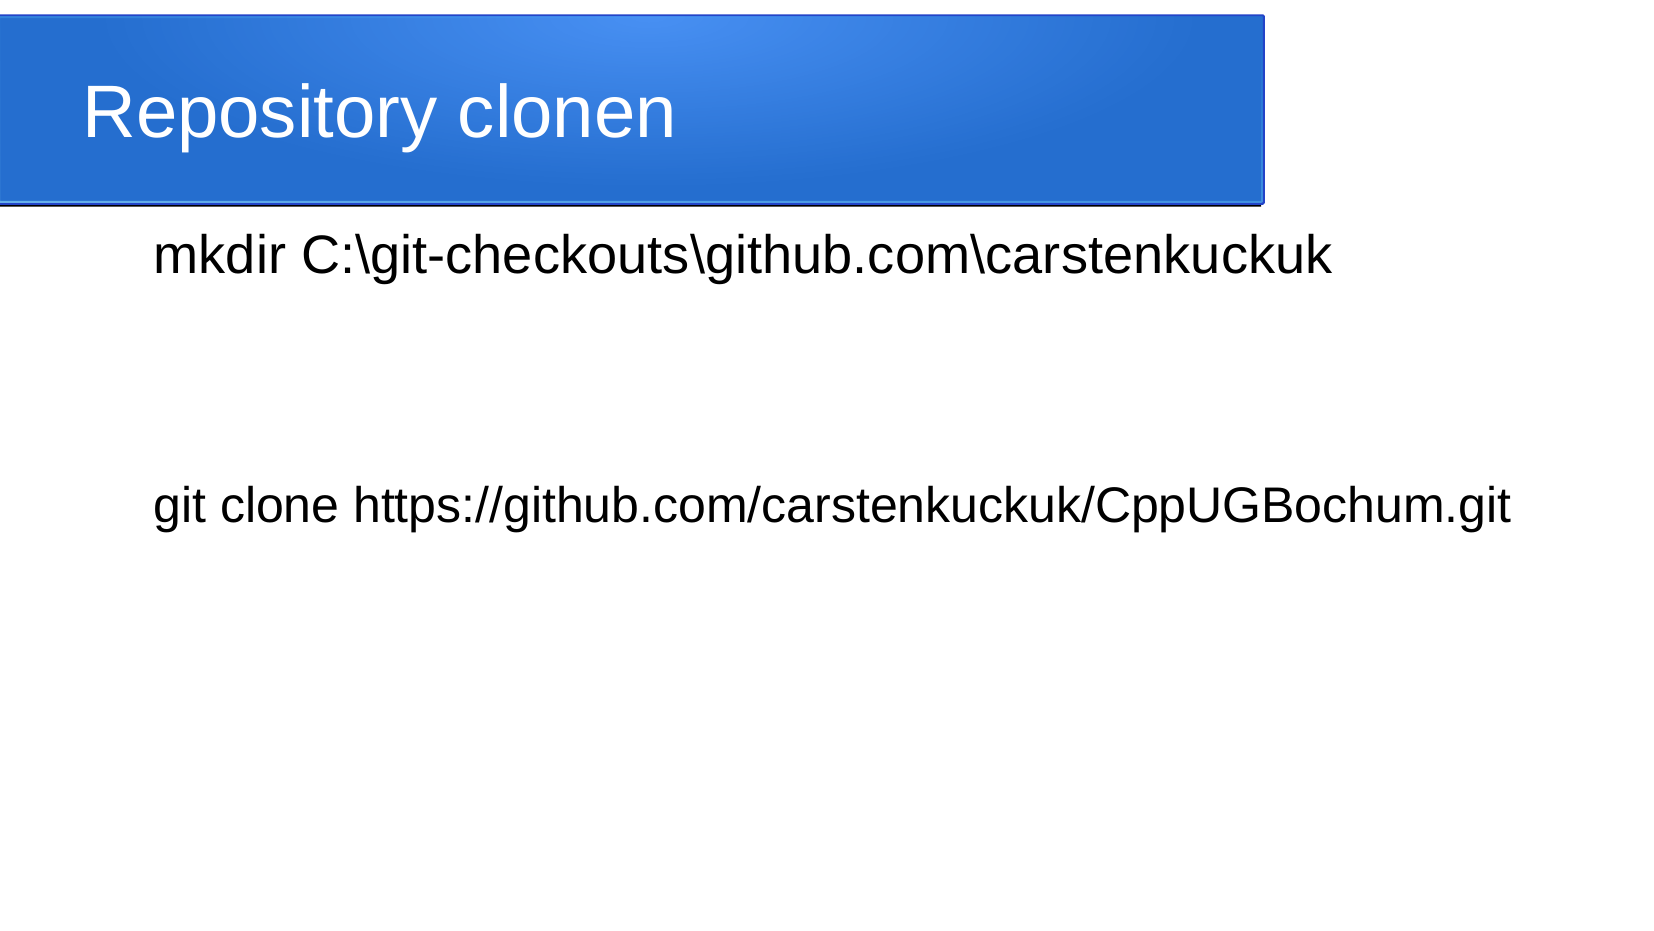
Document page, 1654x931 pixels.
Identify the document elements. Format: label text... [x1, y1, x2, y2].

title Repository clonen [82, 35, 1235, 189]
list mkdir C:\git-checkouts\github.com\carstenkuckuk git clone https://github.com/carstenkuckuk/CppUGBochum.git [82, 224, 1571, 764]
